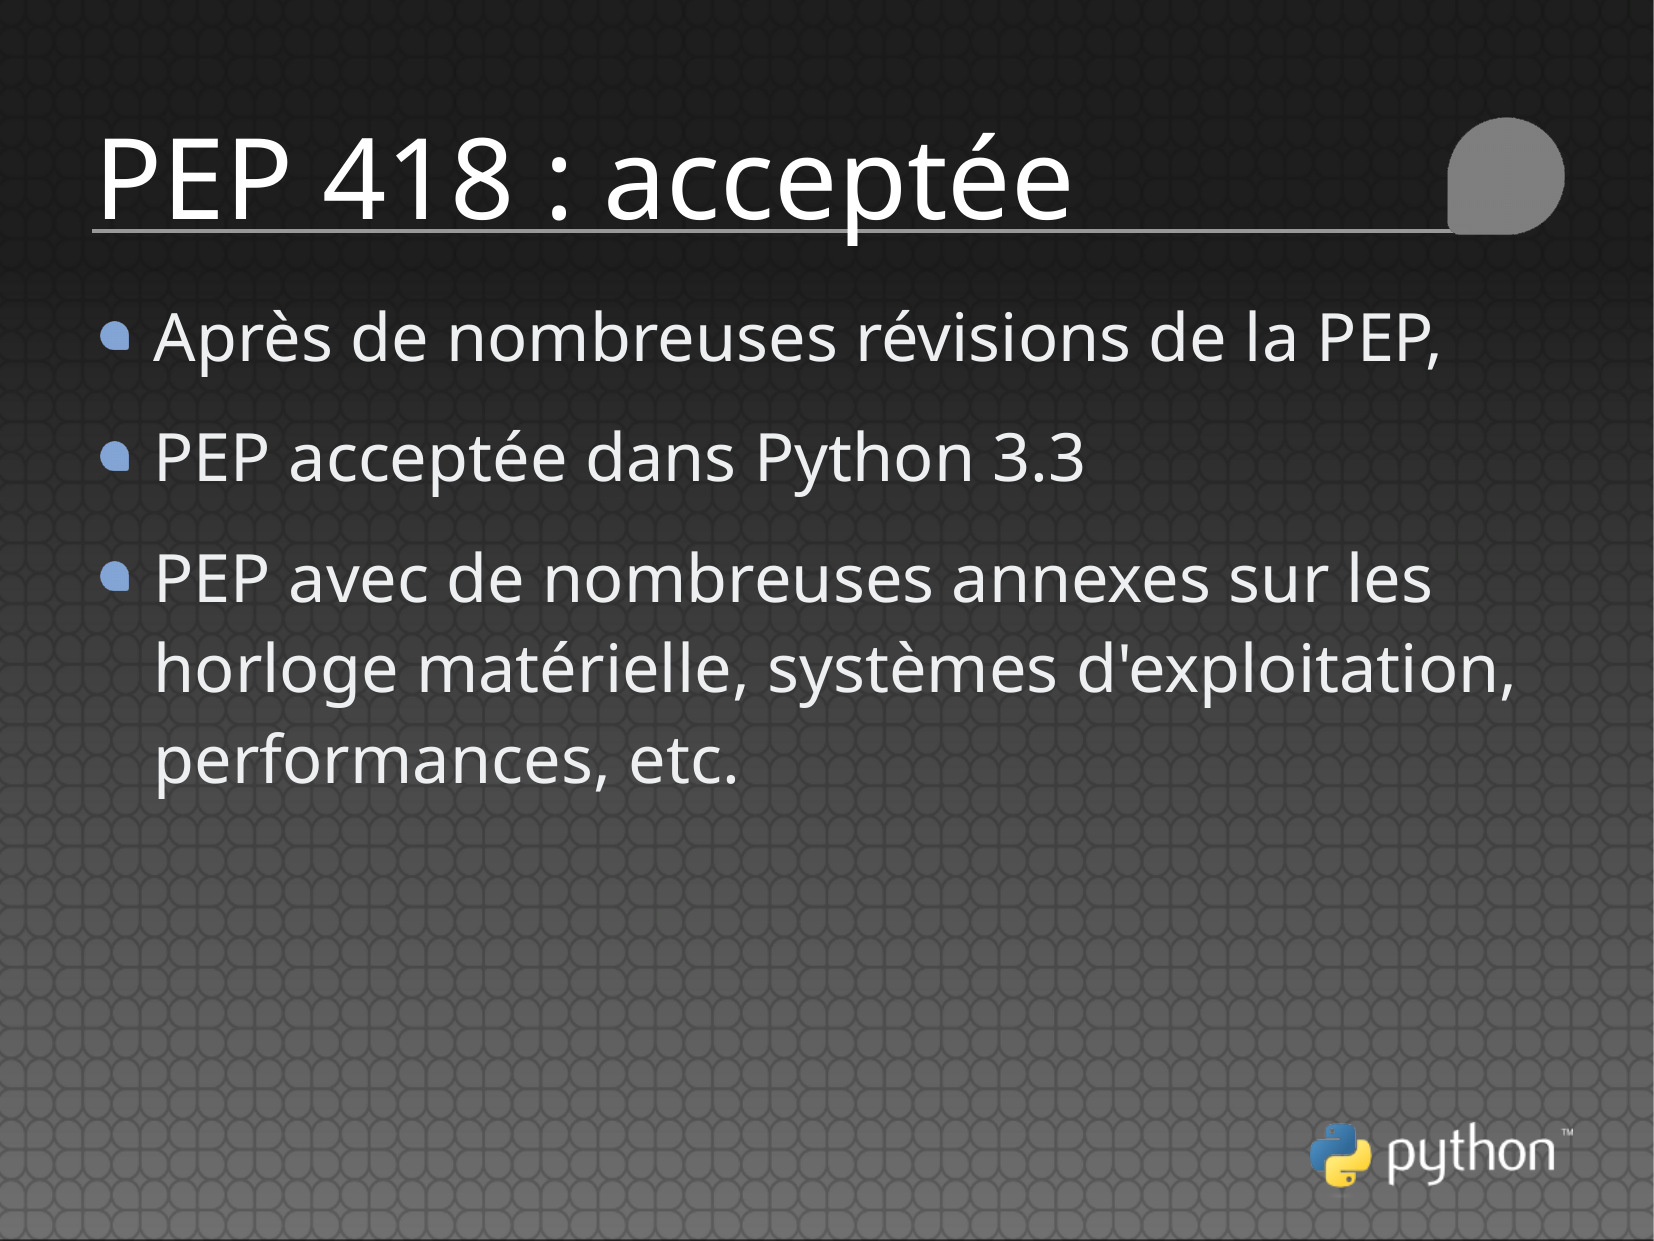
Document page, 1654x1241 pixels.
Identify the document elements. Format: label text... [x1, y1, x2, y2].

picture [0, 0, 1654, 1241]
list Après de nombreuses révisions de la PEP, PEP acceptée dans Python 3.3 PEP avec de nombreuses annexes sur les horloge matérielle, systèmes d'exploitation, performances, etc. [82, 290, 1571, 1094]
title PEP 418 : acceptée [94, 100, 1426, 251]
